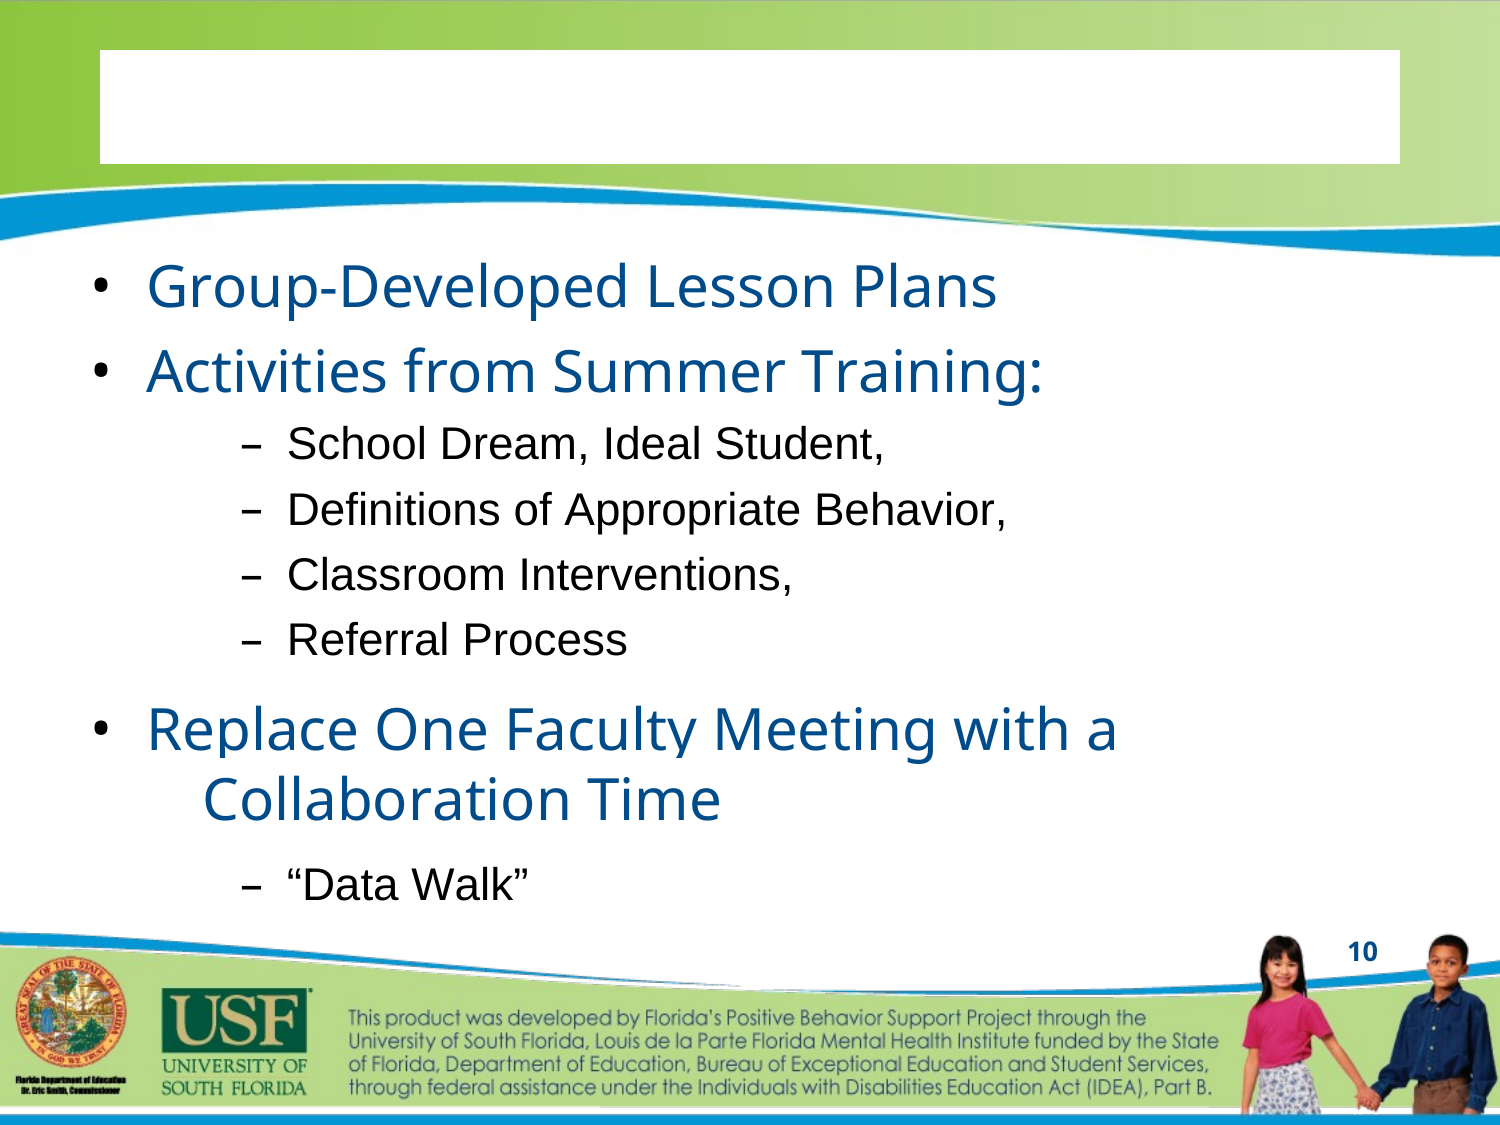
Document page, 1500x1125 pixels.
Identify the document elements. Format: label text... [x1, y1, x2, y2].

picture [0, 928, 75, 935]
list Group-Developed Lesson Plans Activities from Summer Training: School Dream, Ideal Student, Definitions of Appropriate Behavior, Classroom Interventions, Referral Process Replace One Faculty Meeting with a Collaboration Time “Data Walk” [75, 241, 1438, 955]
title Ongoing Buy-In & Participation [75, 24, 1426, 188]
picture [0, 928, 1500, 1116]
picture [1438, 254, 1500, 258]
picture [0, 0, 1500, 258]
